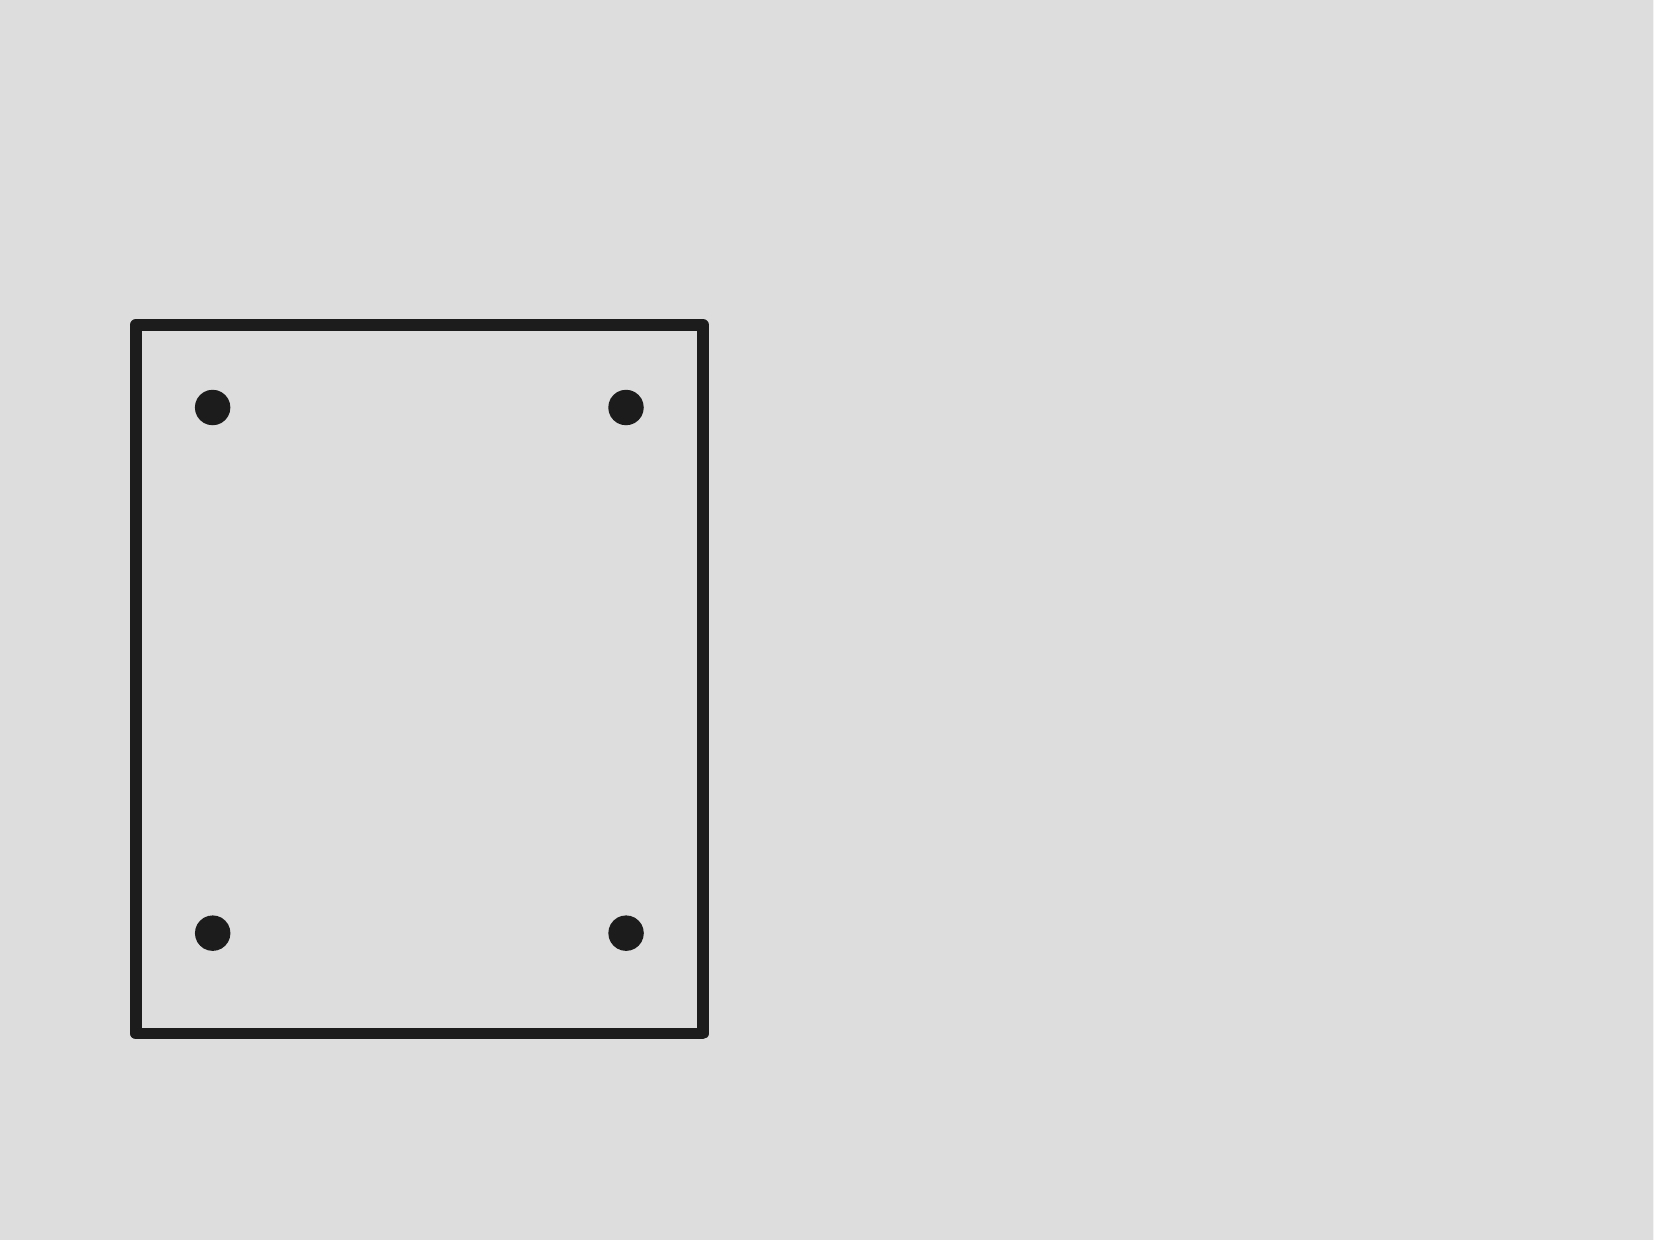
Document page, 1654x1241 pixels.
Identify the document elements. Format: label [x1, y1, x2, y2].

text_box [194, 915, 231, 951]
text_box [608, 389, 644, 426]
text_box [608, 915, 644, 951]
text_box [194, 389, 231, 426]
